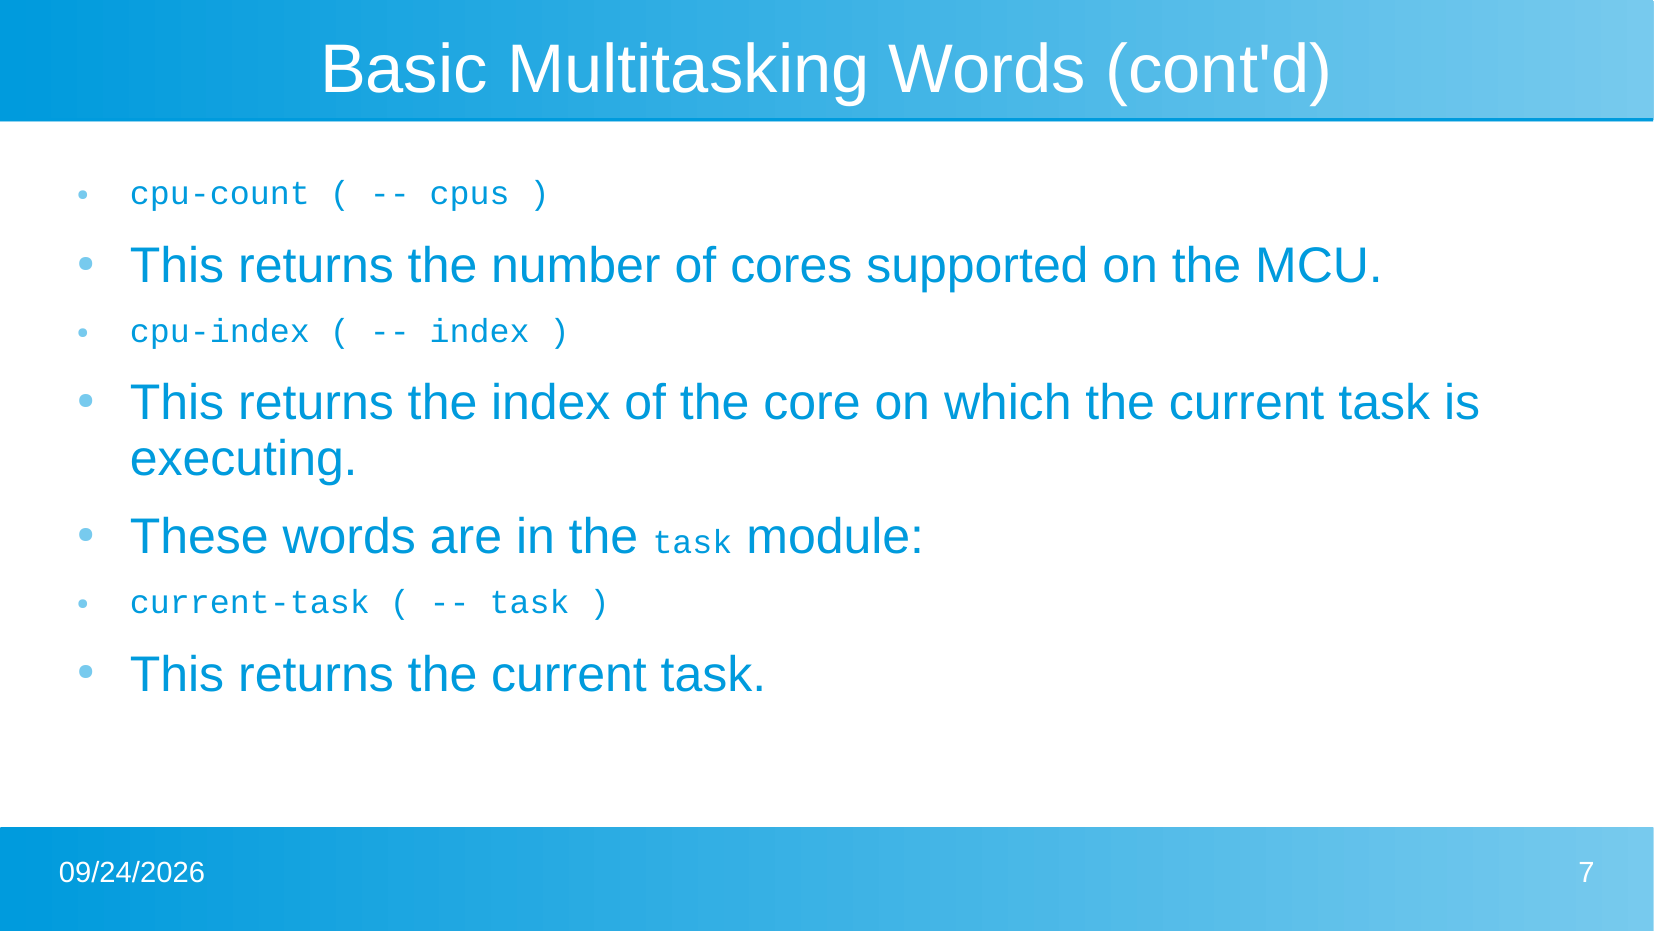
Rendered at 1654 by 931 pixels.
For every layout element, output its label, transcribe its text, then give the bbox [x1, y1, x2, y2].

title Basic Multitasking Words (cont'd) [59, 29, 1595, 108]
list cpu-count ( -- cpus ) This returns the number of cores supported on the MCU. cpu-index ( -- index ) This returns the index of the core on which the current task is executing. These words are in the task module: current-task ( -- task ) This returns the current task. [59, 177, 1595, 768]
